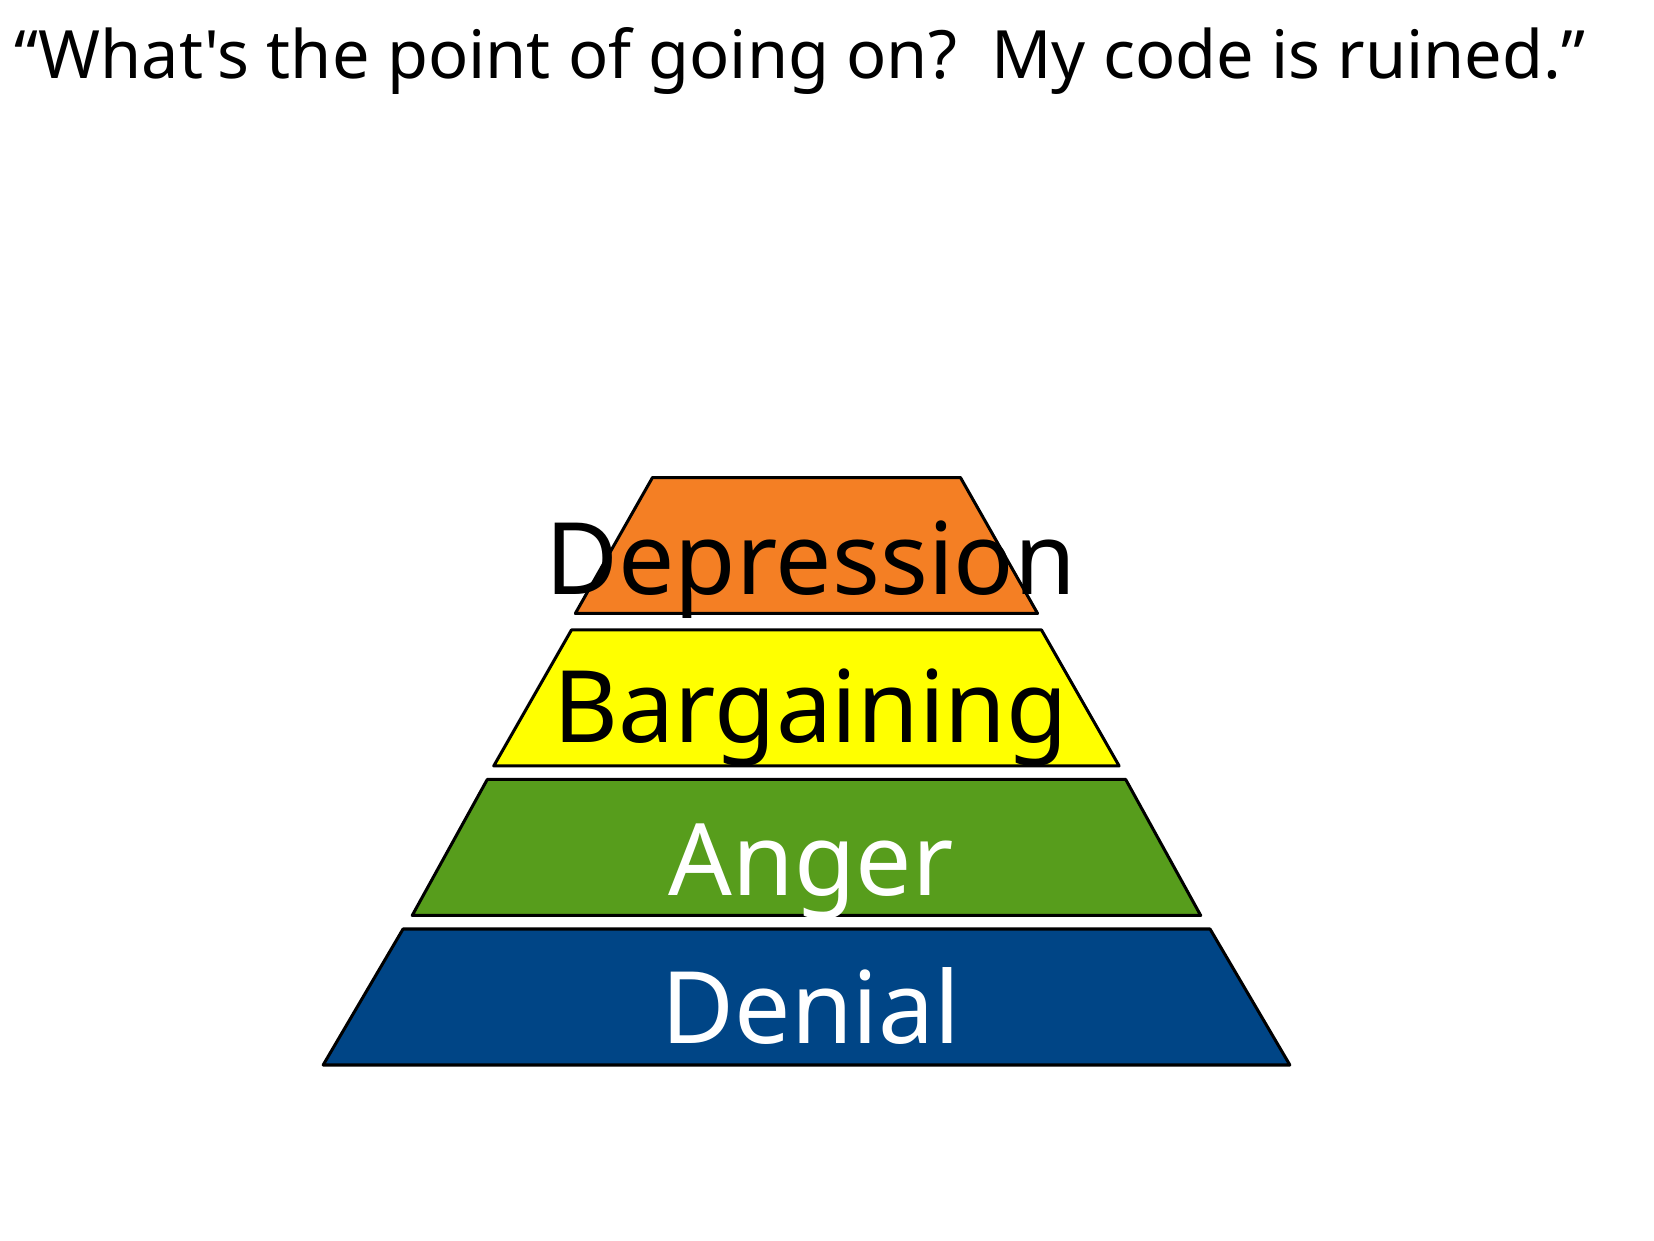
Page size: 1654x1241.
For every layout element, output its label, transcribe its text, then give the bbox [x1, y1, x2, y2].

text_box [838, 821, 1201, 916]
text_box [323, 928, 1290, 1066]
text_box [575, 608, 682, 614]
text_box [1041, 755, 1120, 766]
text_box [1018, 755, 1045, 759]
text_box [493, 755, 735, 766]
text_box Anger [473, 781, 1149, 909]
text_box [749, 755, 1027, 766]
text_box [726, 755, 753, 759]
text_box Denial [473, 929, 1149, 1057]
text_box [412, 805, 804, 916]
text_box Bargaining [473, 627, 1149, 755]
text_box Depression [473, 480, 1149, 608]
text_box [691, 608, 1038, 614]
text_box “What's the point of going on? My code is ruined.” [0, 0, 1654, 90]
